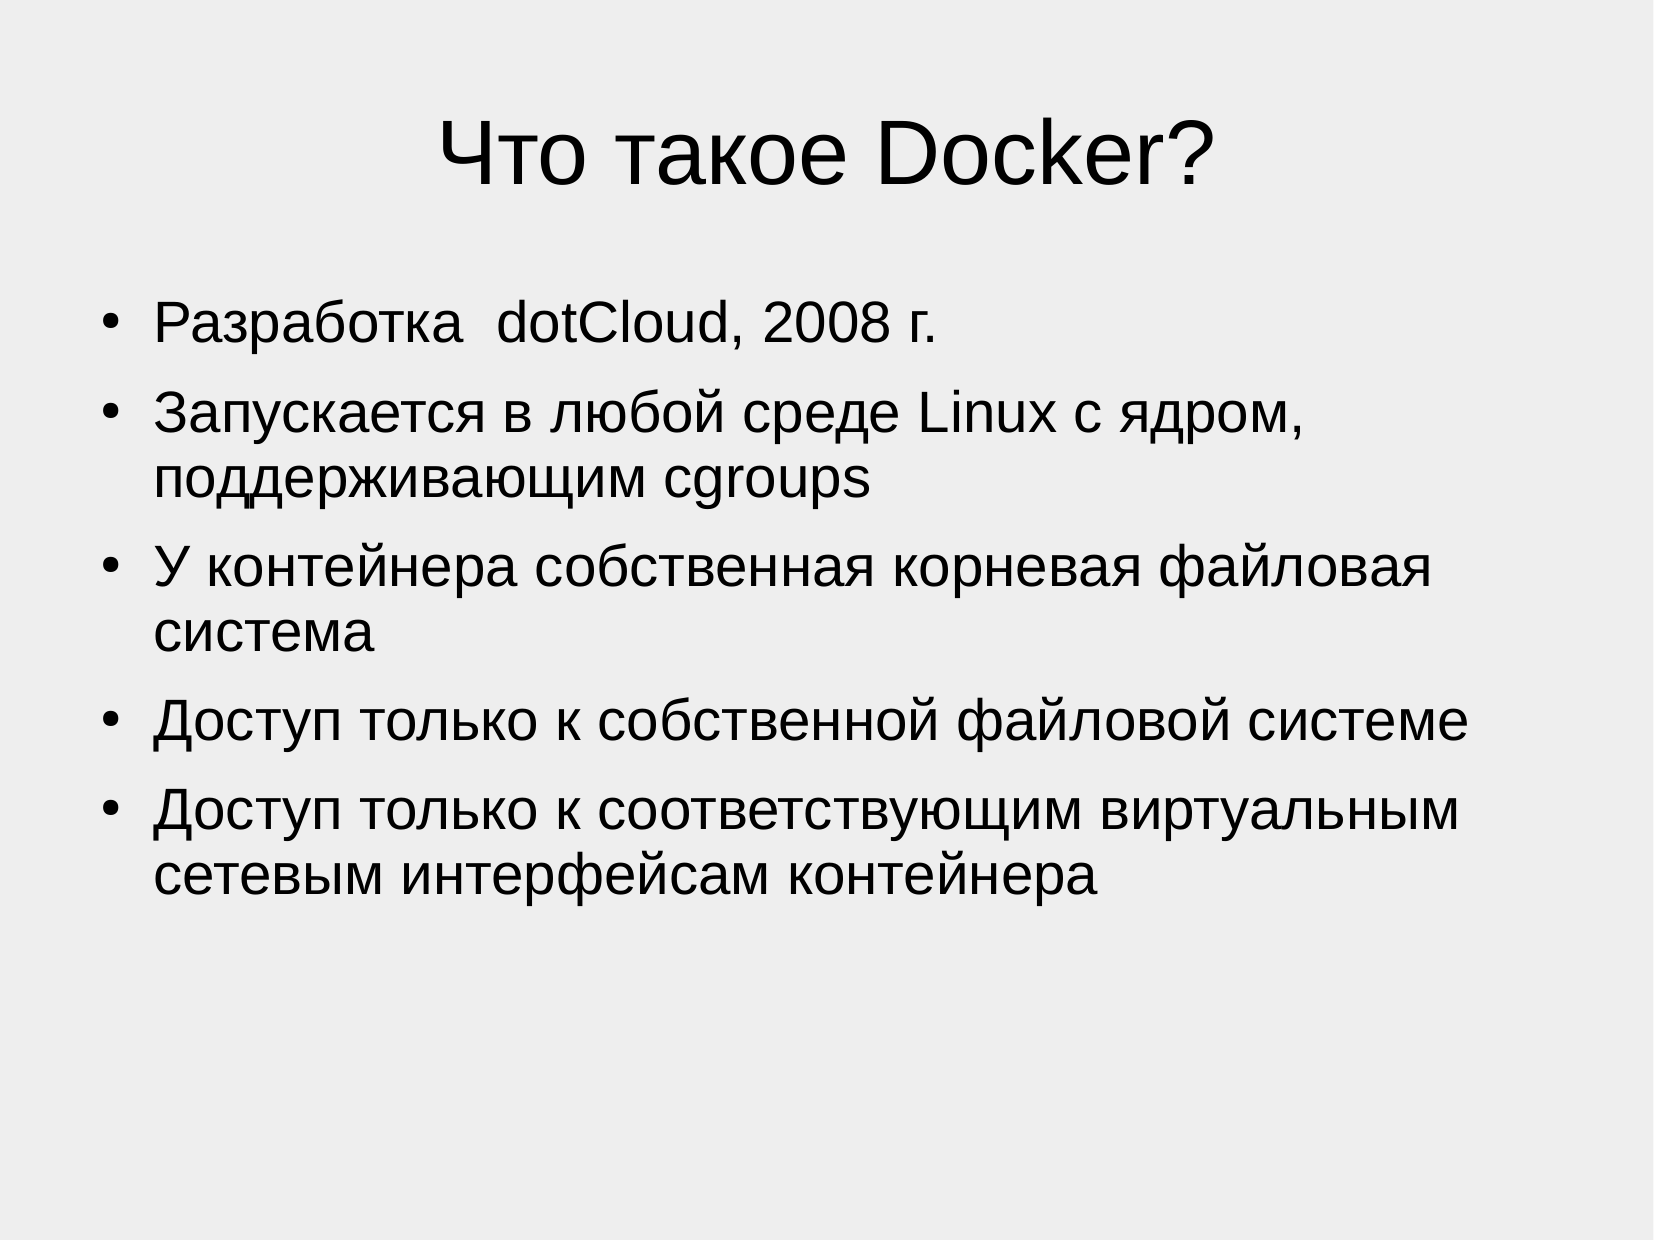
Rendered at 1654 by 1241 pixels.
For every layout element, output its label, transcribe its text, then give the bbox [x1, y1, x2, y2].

title Что такое Docker? [82, 49, 1571, 257]
list Разработка dotCloud, 2008 г. Запускается в любой среде Linux с ядром, поддерживающим cgroups У контейнера собственная корневая файловая система Доступ только к собственной файловой системе Доступ только к соответствующим виртуальным сетевым интерфейсам контейнера [82, 290, 1571, 1109]
